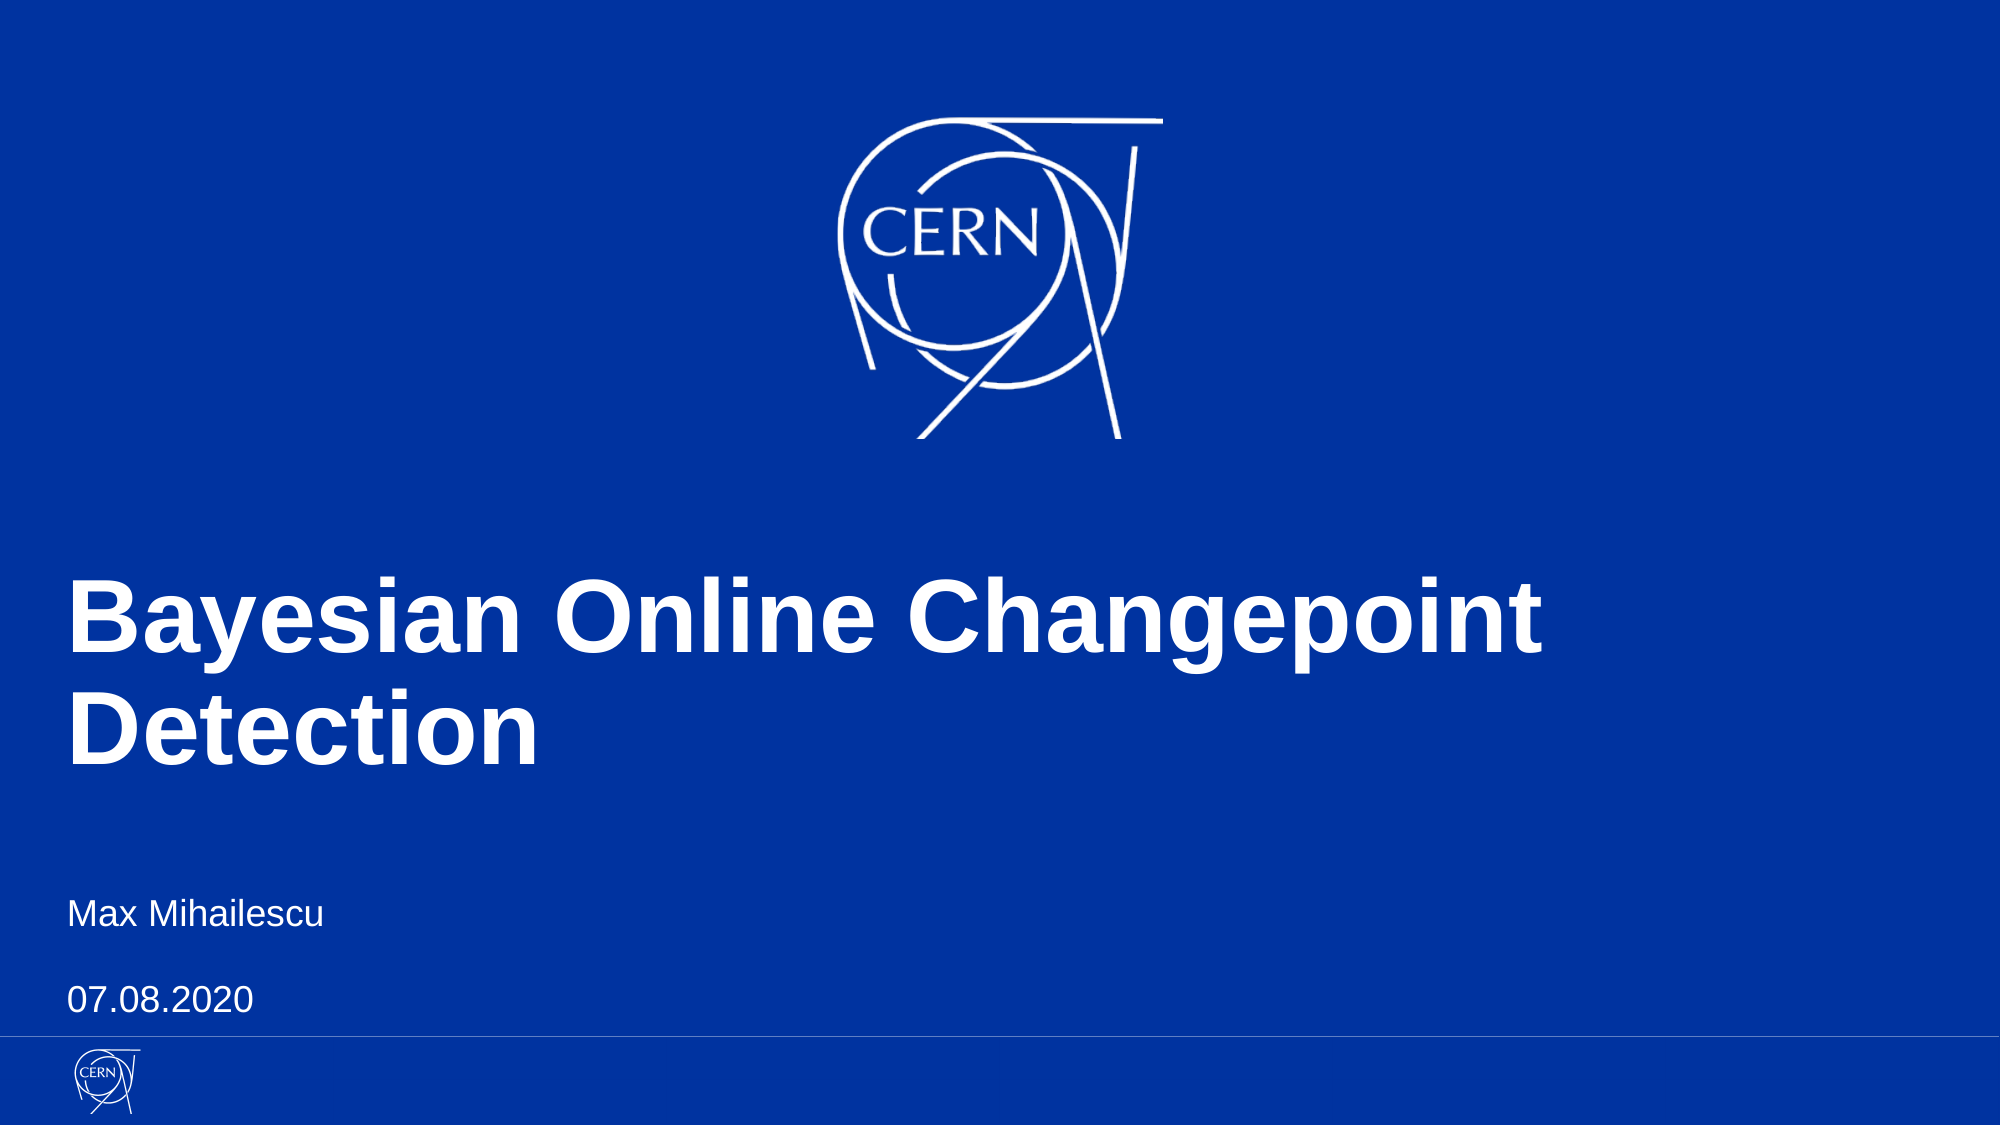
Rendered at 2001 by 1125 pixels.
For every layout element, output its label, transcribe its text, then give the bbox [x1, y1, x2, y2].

text_box Bayesian Online Changepoint Detection [66, 562, 1932, 893]
text_box Max Mihailescu 07.08.2020 [66, 893, 1932, 1025]
picture [0, 1036, 1999, 1124]
